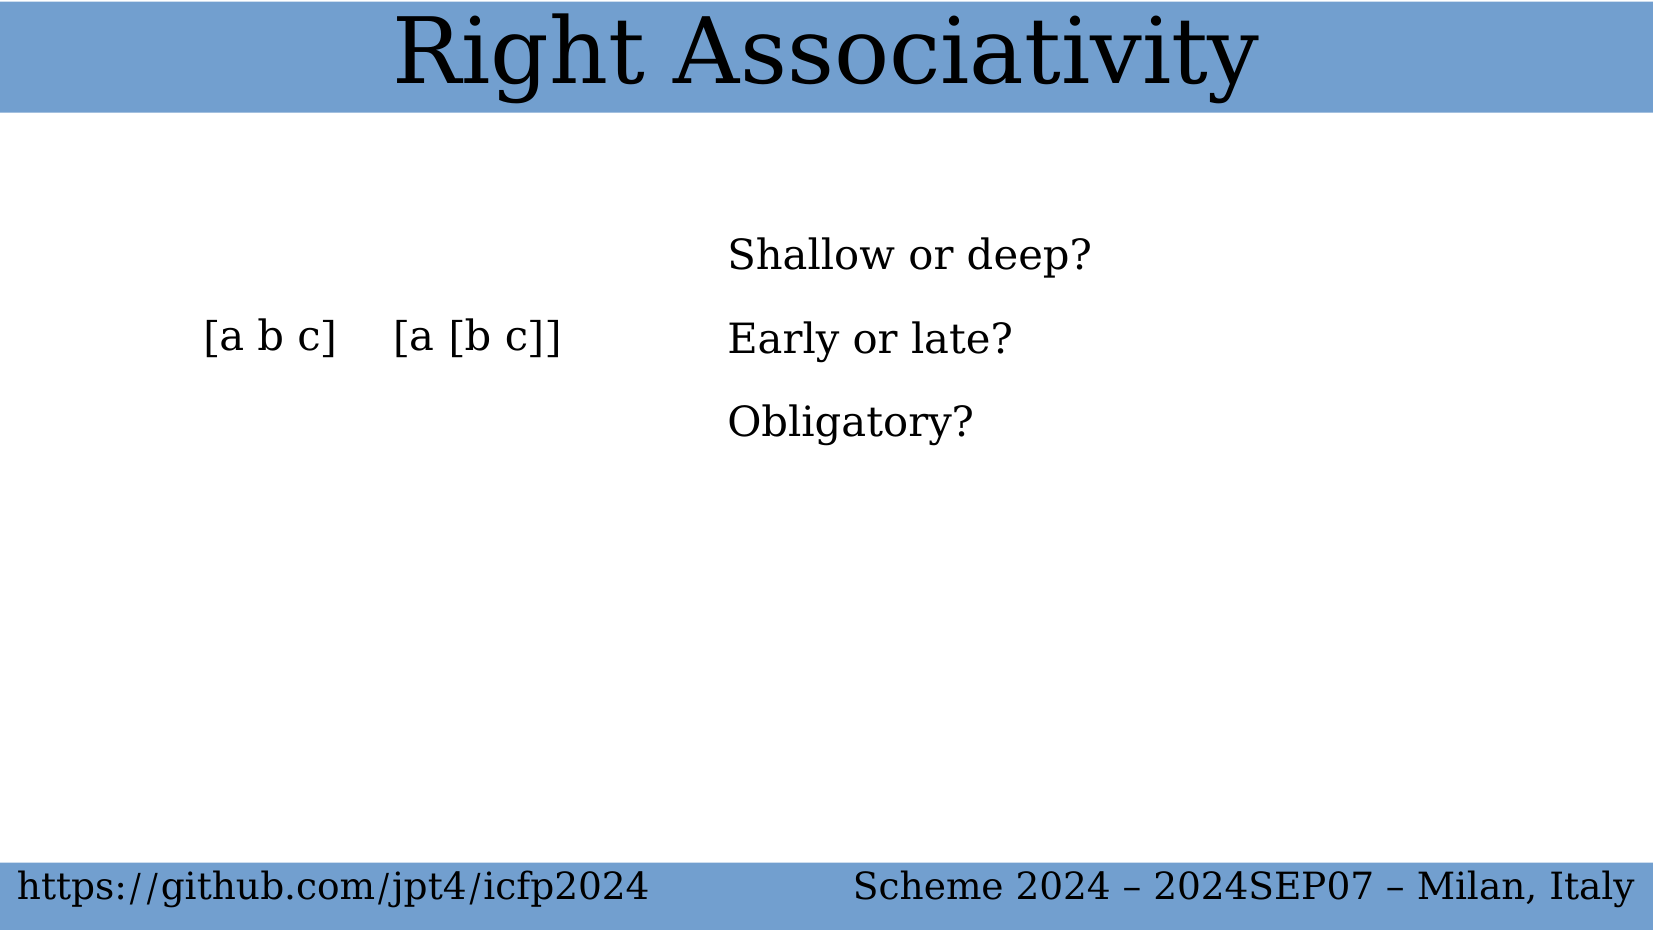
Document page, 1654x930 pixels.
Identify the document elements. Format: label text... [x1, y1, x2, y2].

text_box [a b c] [a [b c]] [187, 309, 601, 413]
title Right Associativity [0, 1, 1653, 113]
text_box Shallow or deep? Early or late? Obligatory? [712, 187, 1576, 826]
text_box https://github.com/jpt4/icfp2024 Scheme 2024 – 2024SEP07 – Milan, Italy [0, 862, 1653, 930]
